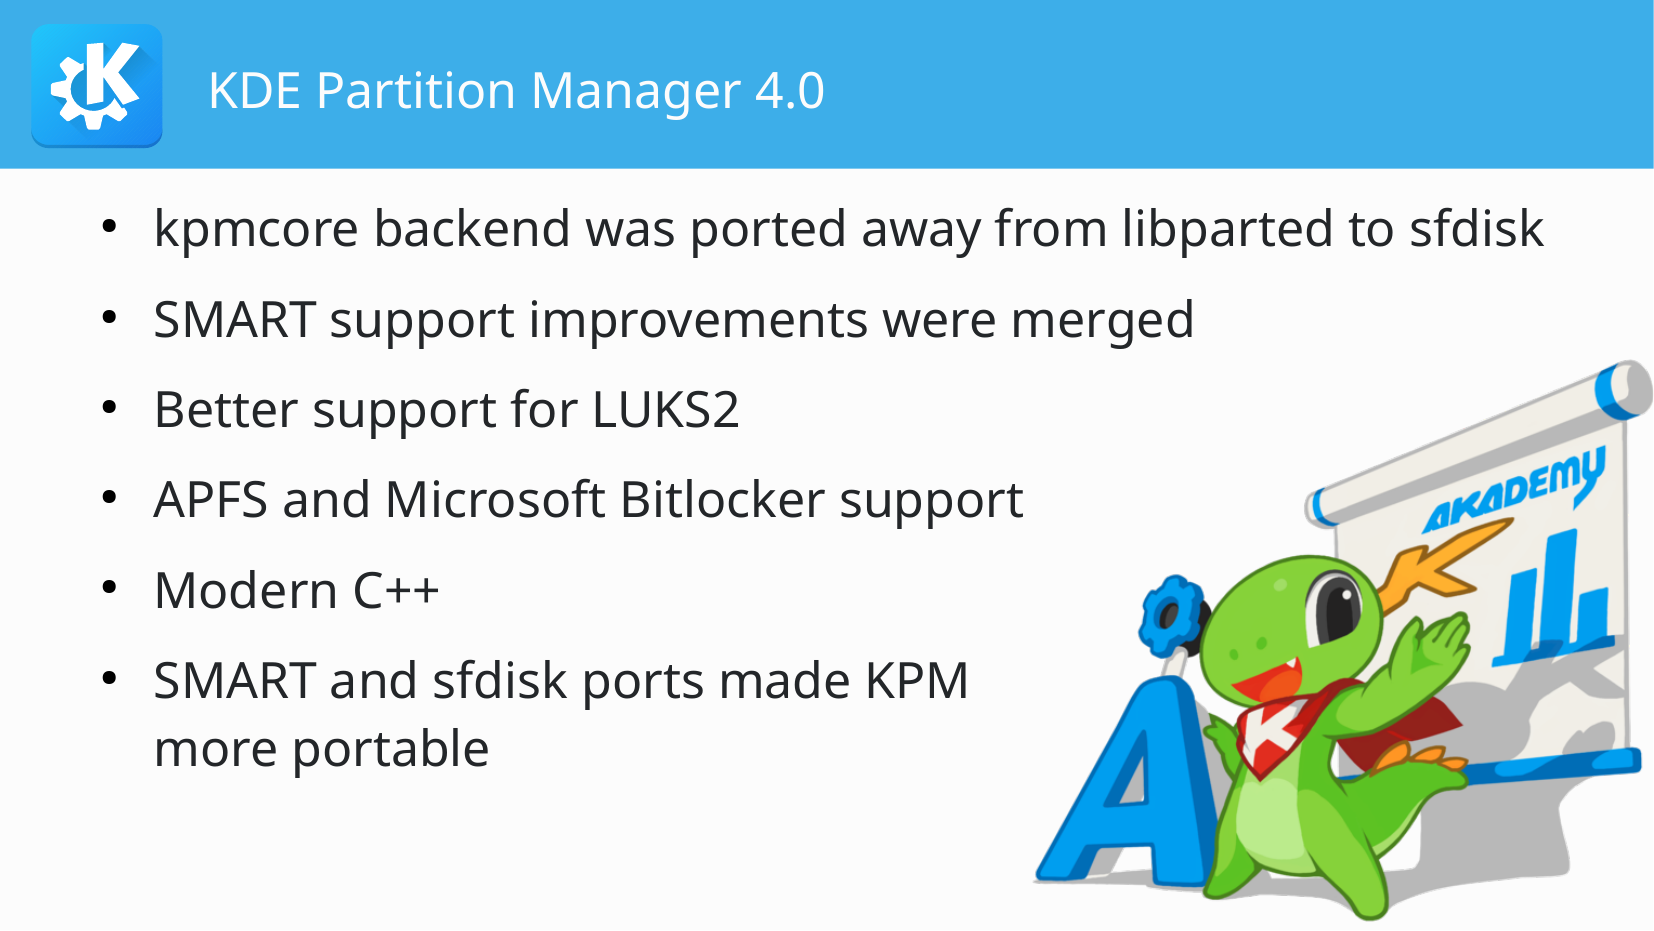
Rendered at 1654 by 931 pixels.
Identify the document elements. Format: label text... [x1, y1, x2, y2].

list kpmcore backend was ported away from libparted to sfdisk SMART support improvements were merged Better support for LUKS2 APFS and Microsoft Bitlocker support Modern C++ SMART and sfdisk ports made KPM more portable [82, 217, 1571, 758]
title KDE Partition Manager 4.0 [207, 11, 1558, 167]
picture [988, 290, 1654, 931]
